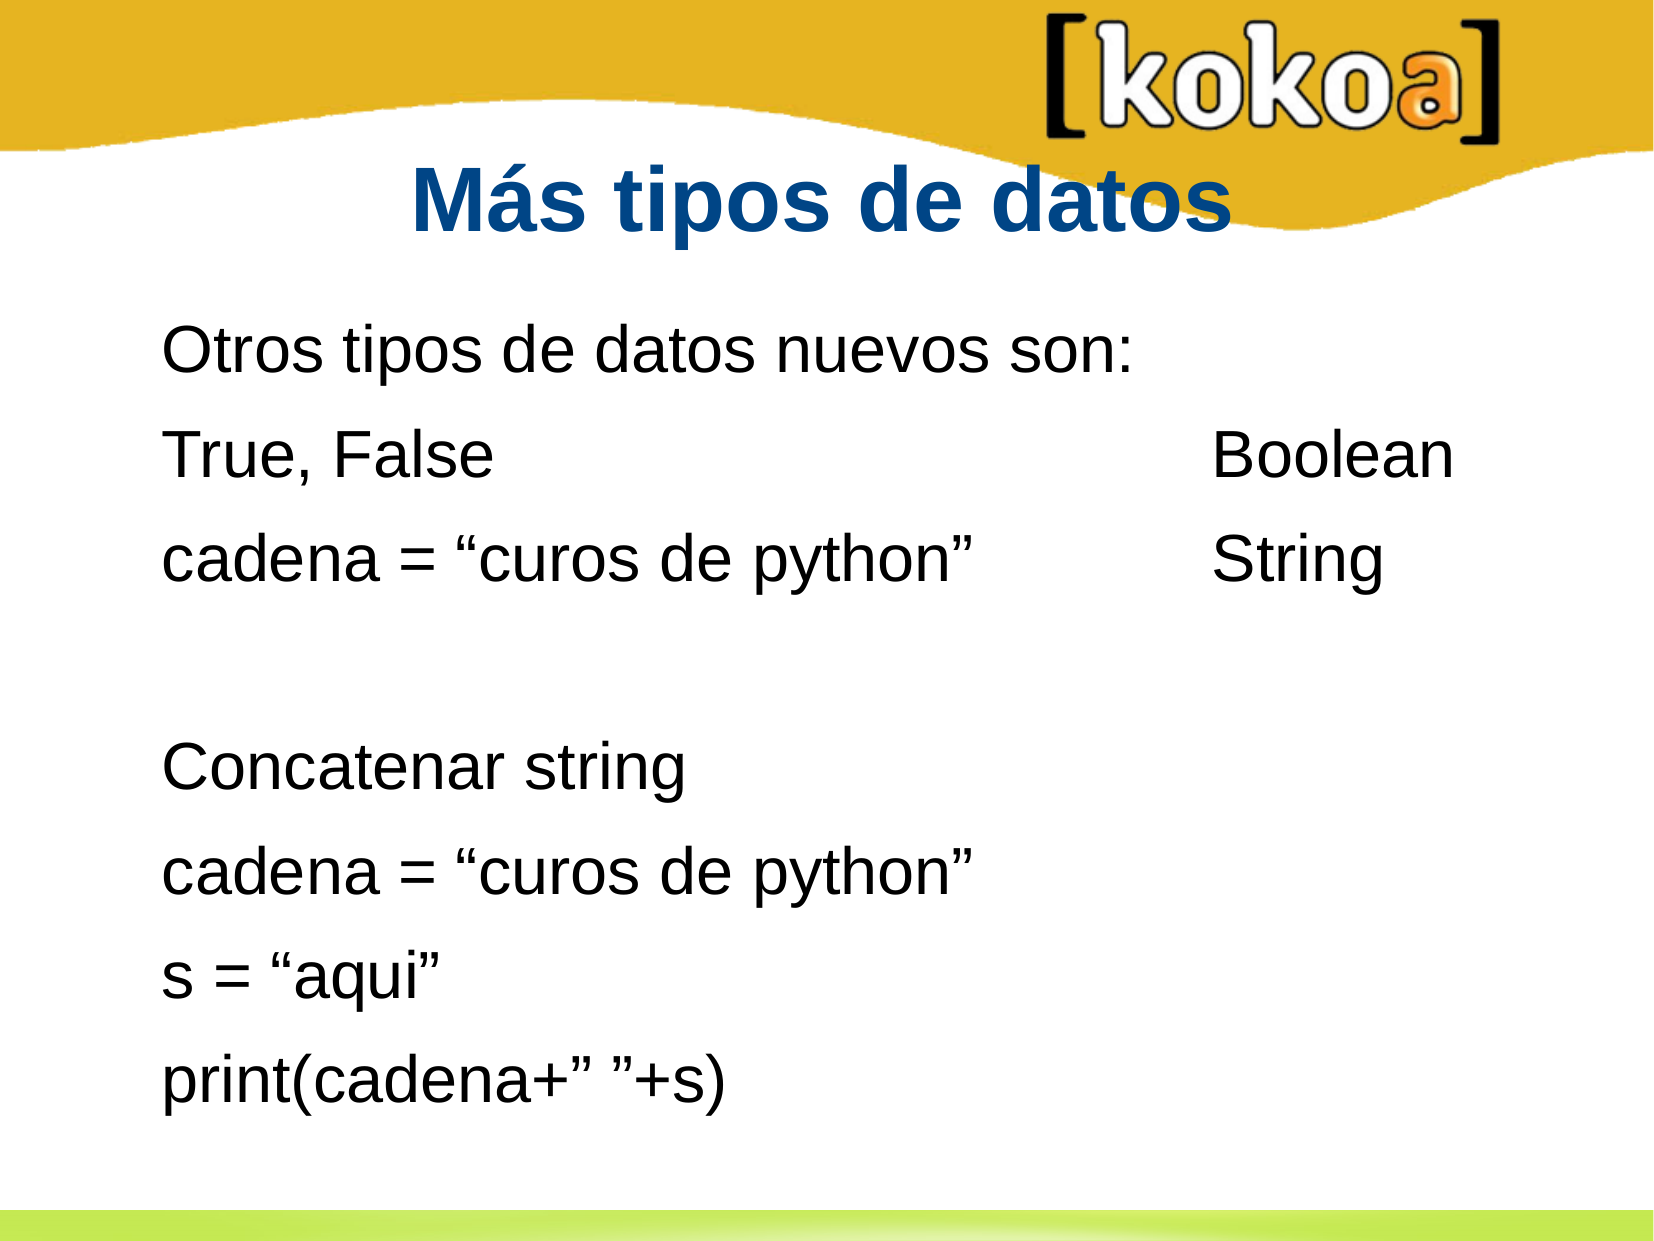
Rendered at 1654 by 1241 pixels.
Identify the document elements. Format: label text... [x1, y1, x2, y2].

list Otros tipos de datos nuevos son: True, False Boolean cadena = “curos de python” String Concatenar string cadena = “curos de python” s = “aqui” print(cadena+” ”+s) [90, 312, 1579, 1222]
picture [0, 0, 1654, 488]
picture [0, 1210, 1654, 1241]
title Más tipos de datos [78, 96, 1567, 304]
